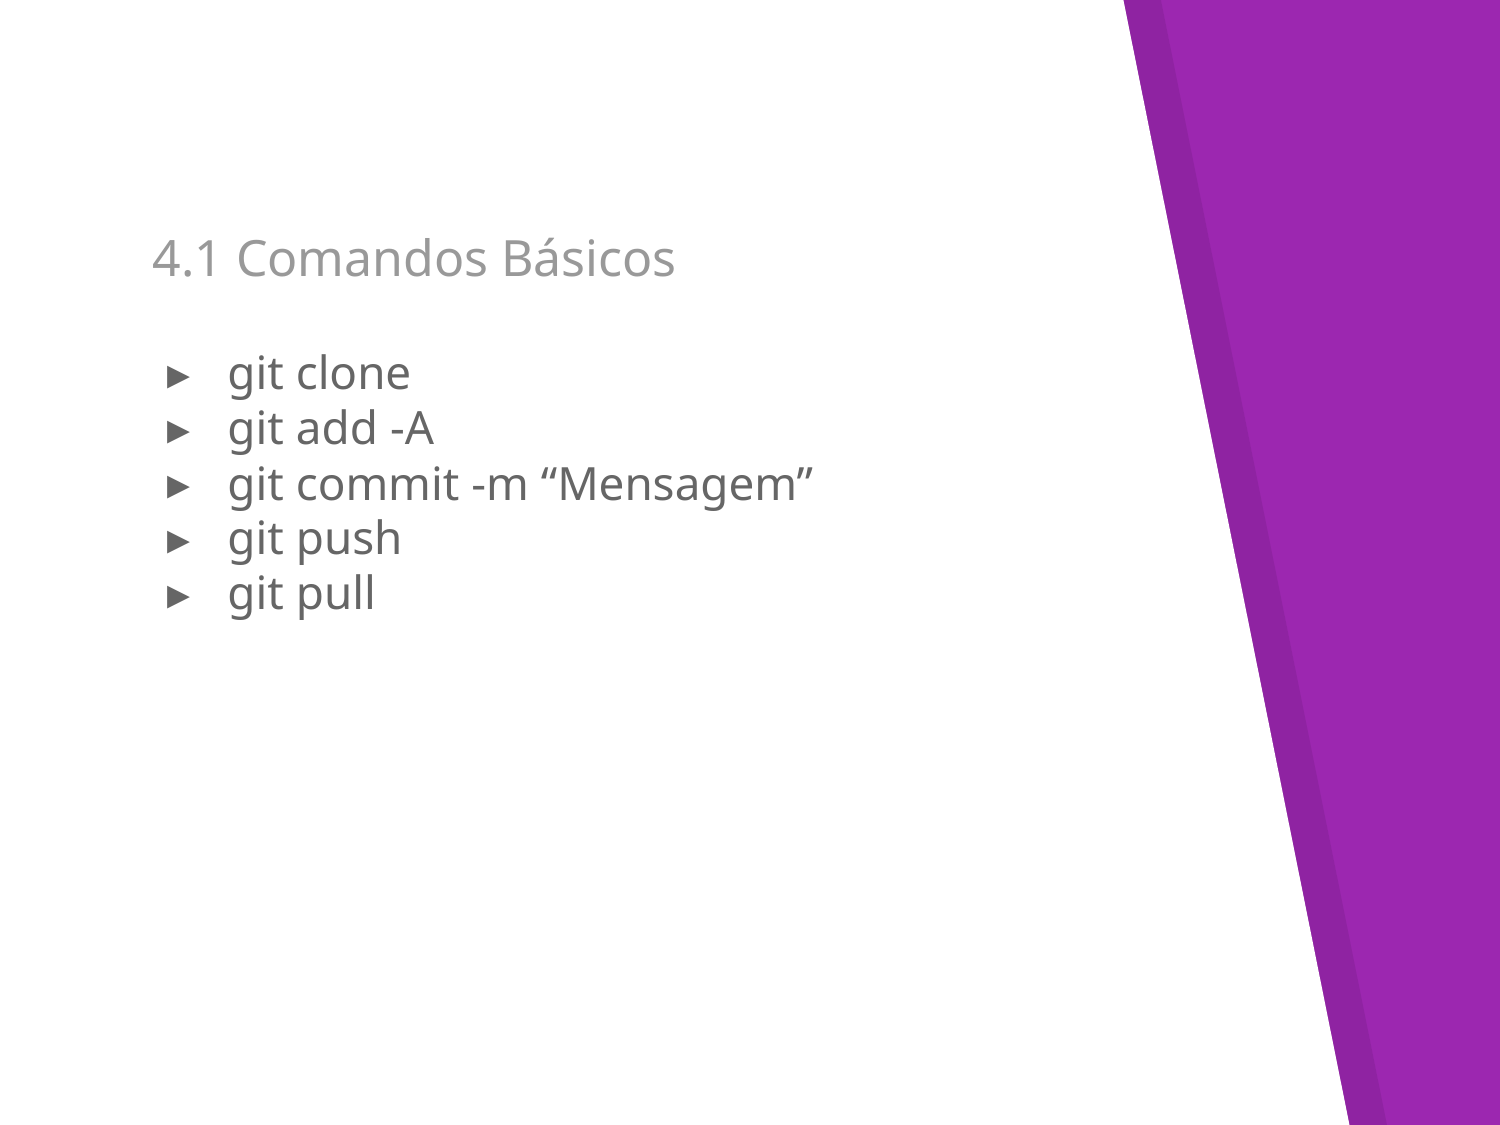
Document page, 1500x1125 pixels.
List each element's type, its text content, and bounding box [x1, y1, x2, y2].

title 4.1 Comandos Básicos [137, 195, 1011, 302]
list git clone git add -A git commit -m “Mensagem” git push git pull [137, 329, 1011, 823]
